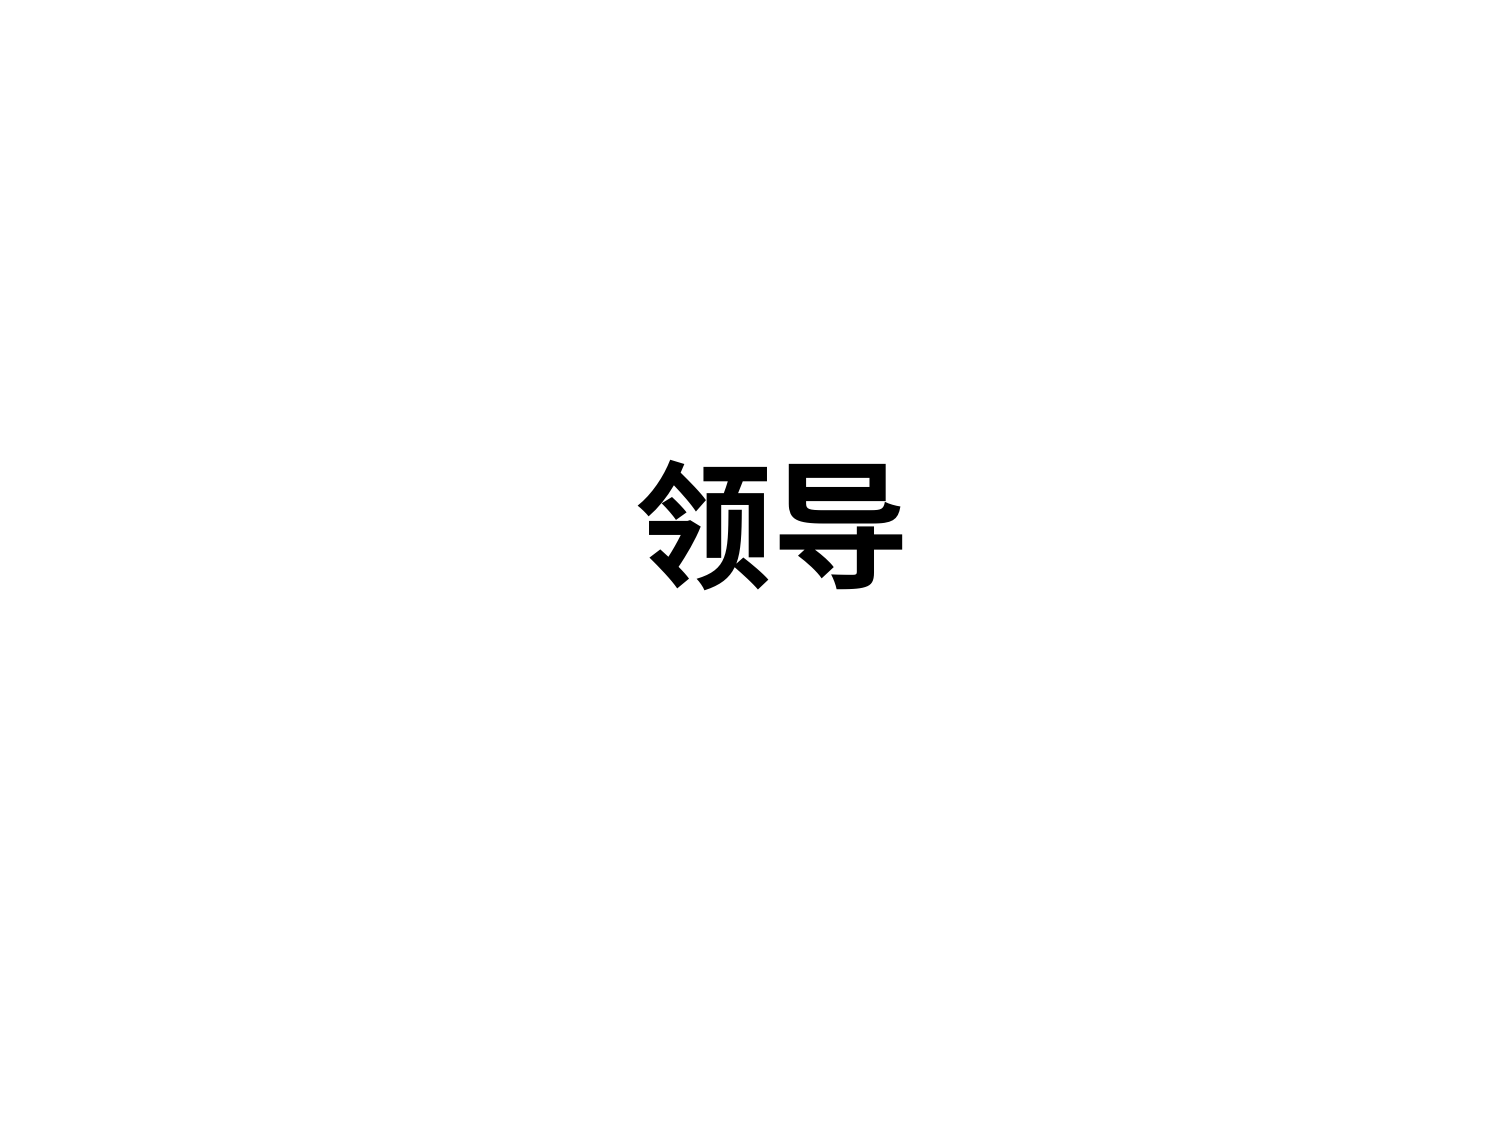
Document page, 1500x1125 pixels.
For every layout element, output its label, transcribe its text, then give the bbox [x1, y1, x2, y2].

text_box 领导 [620, 432, 1152, 613]
